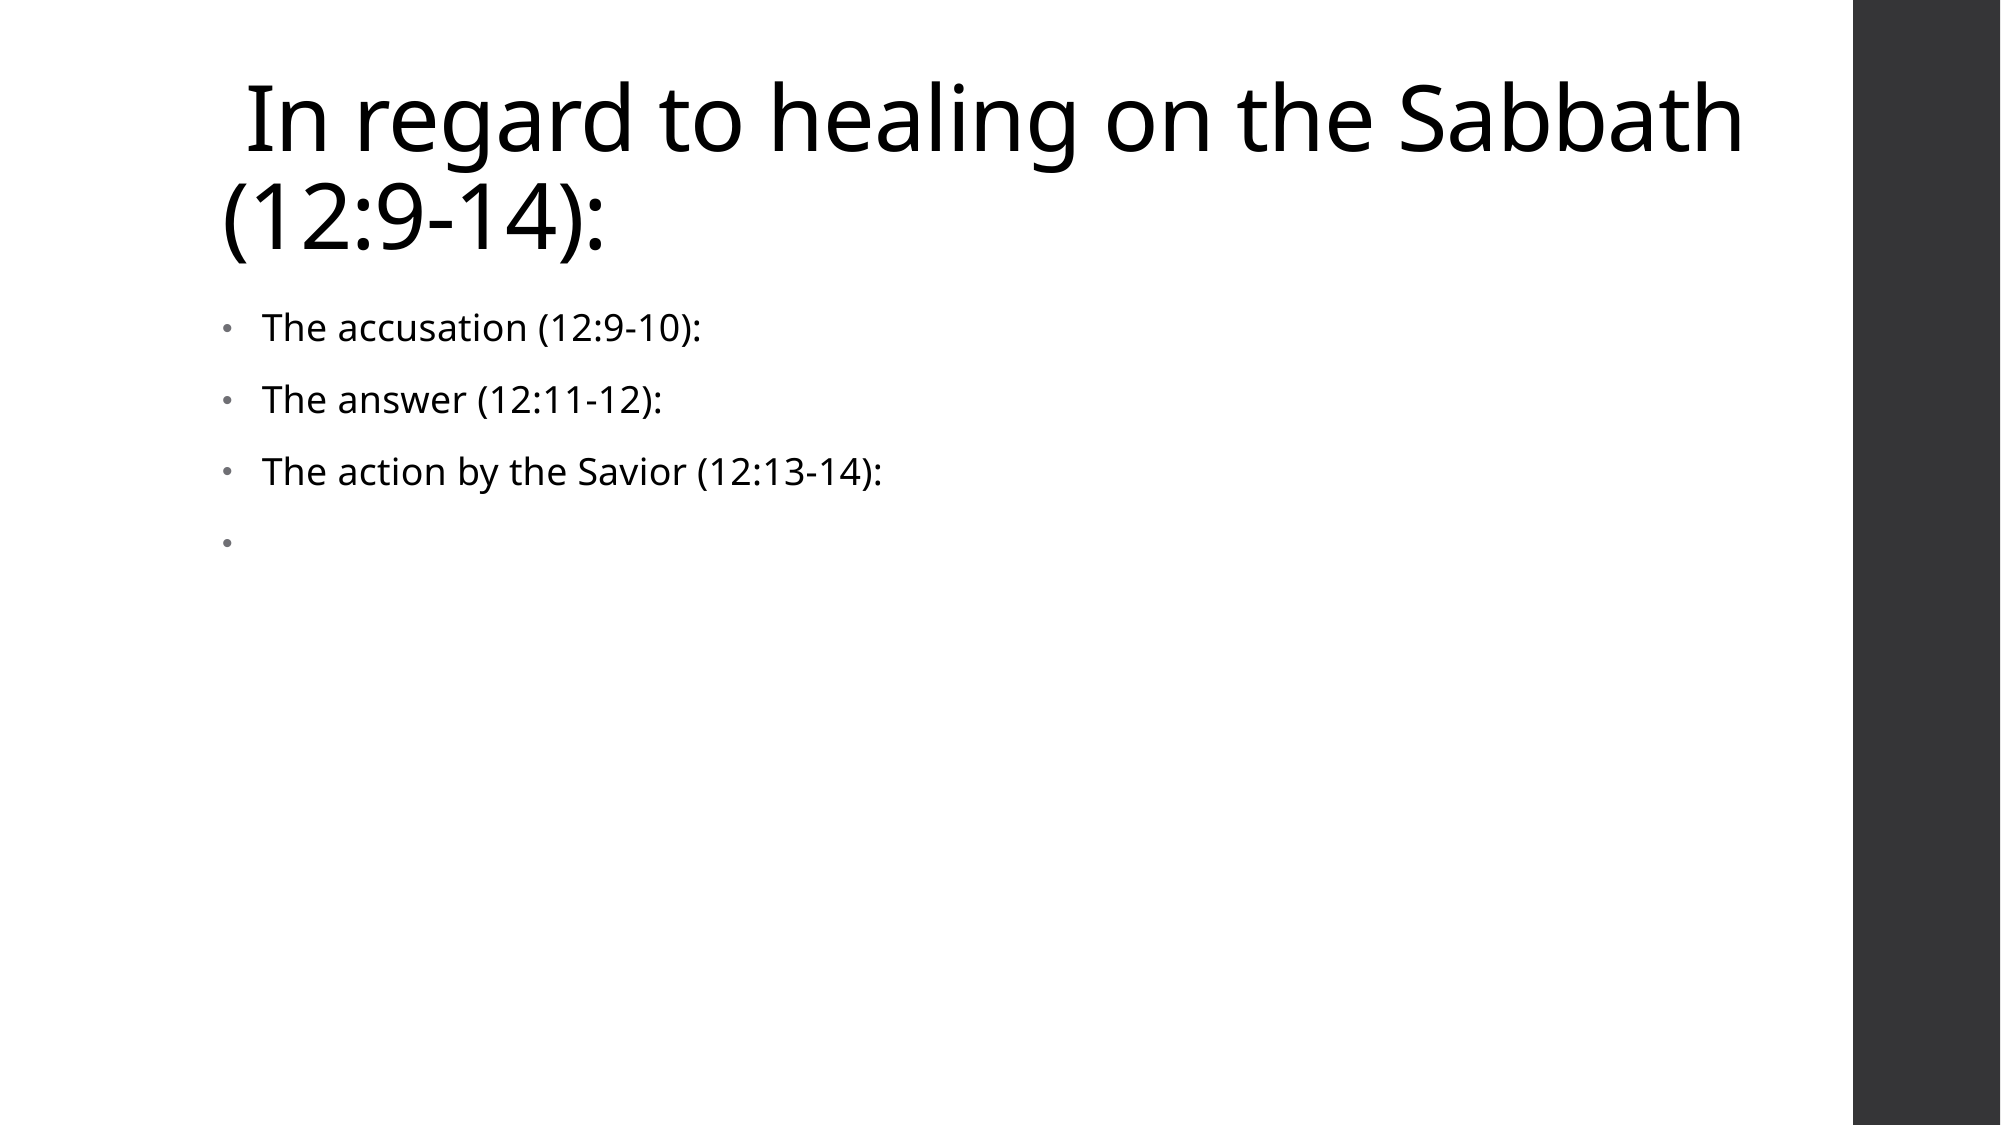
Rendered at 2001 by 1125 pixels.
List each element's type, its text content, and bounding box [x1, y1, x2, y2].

title In regard to healing on the Sabbath (12:9-14): [206, 60, 1797, 278]
list The accusation (12:9-10): The answer (12:11-12): The action by the Savior (12:13-14): [206, 299, 1617, 1014]
